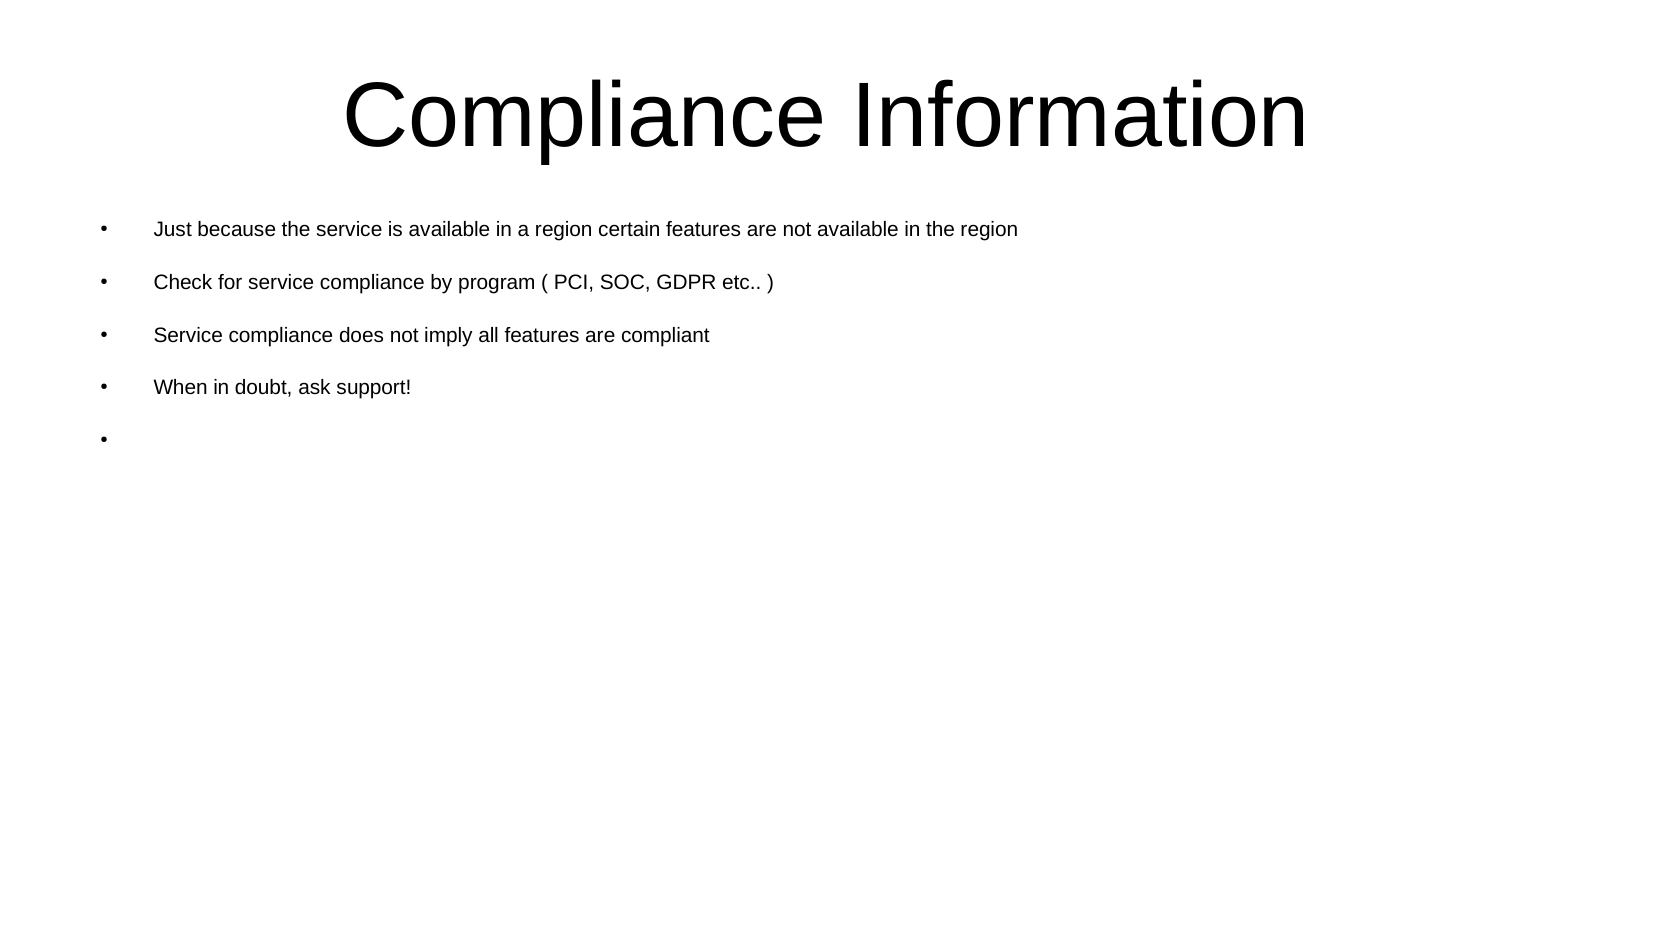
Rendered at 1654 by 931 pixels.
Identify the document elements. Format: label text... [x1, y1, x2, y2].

list Just because the service is available in a region certain features are not available in the region Check for service compliance by program ( PCI, SOC, GDPR etc.. ) Service compliance does not imply all features are compliant When in doubt, ask support! [82, 217, 1571, 758]
title Compliance Information [82, 37, 1571, 193]
